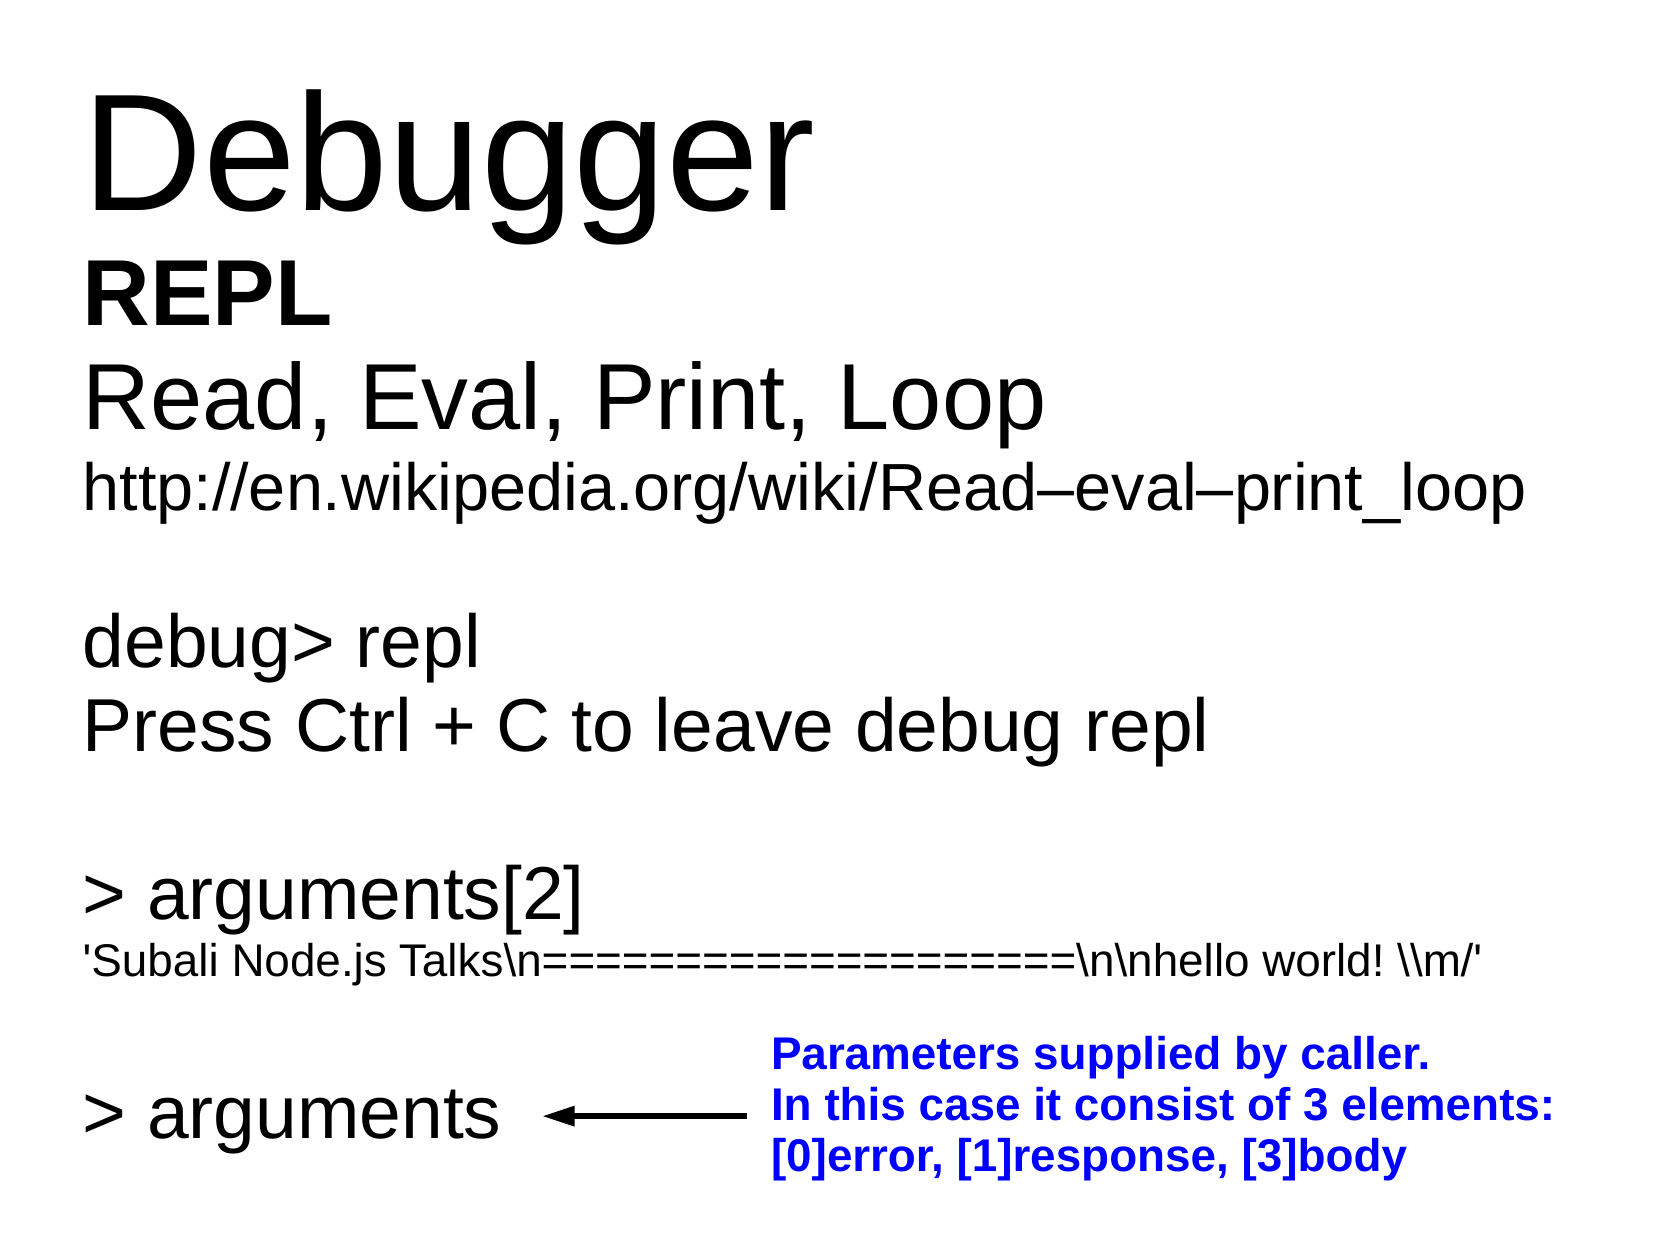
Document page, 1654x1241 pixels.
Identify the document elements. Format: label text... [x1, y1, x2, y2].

subtitle REPL Read, Eval, Print, Loop http://en.wikipedia.org/wiki/Read–eval–print_loop debug> repl Press Ctrl + C to leave debug repl > arguments[2] 'Subali Node.js Talks\n====================\n\nhello world! \\m/' > arguments [82, 241, 1538, 1154]
title Debugger [82, 49, 1571, 257]
text_box Parameters supplied by caller. In this case it consist of 3 elements: [0]error, [1]response, [3]body [756, 1020, 1595, 1189]
